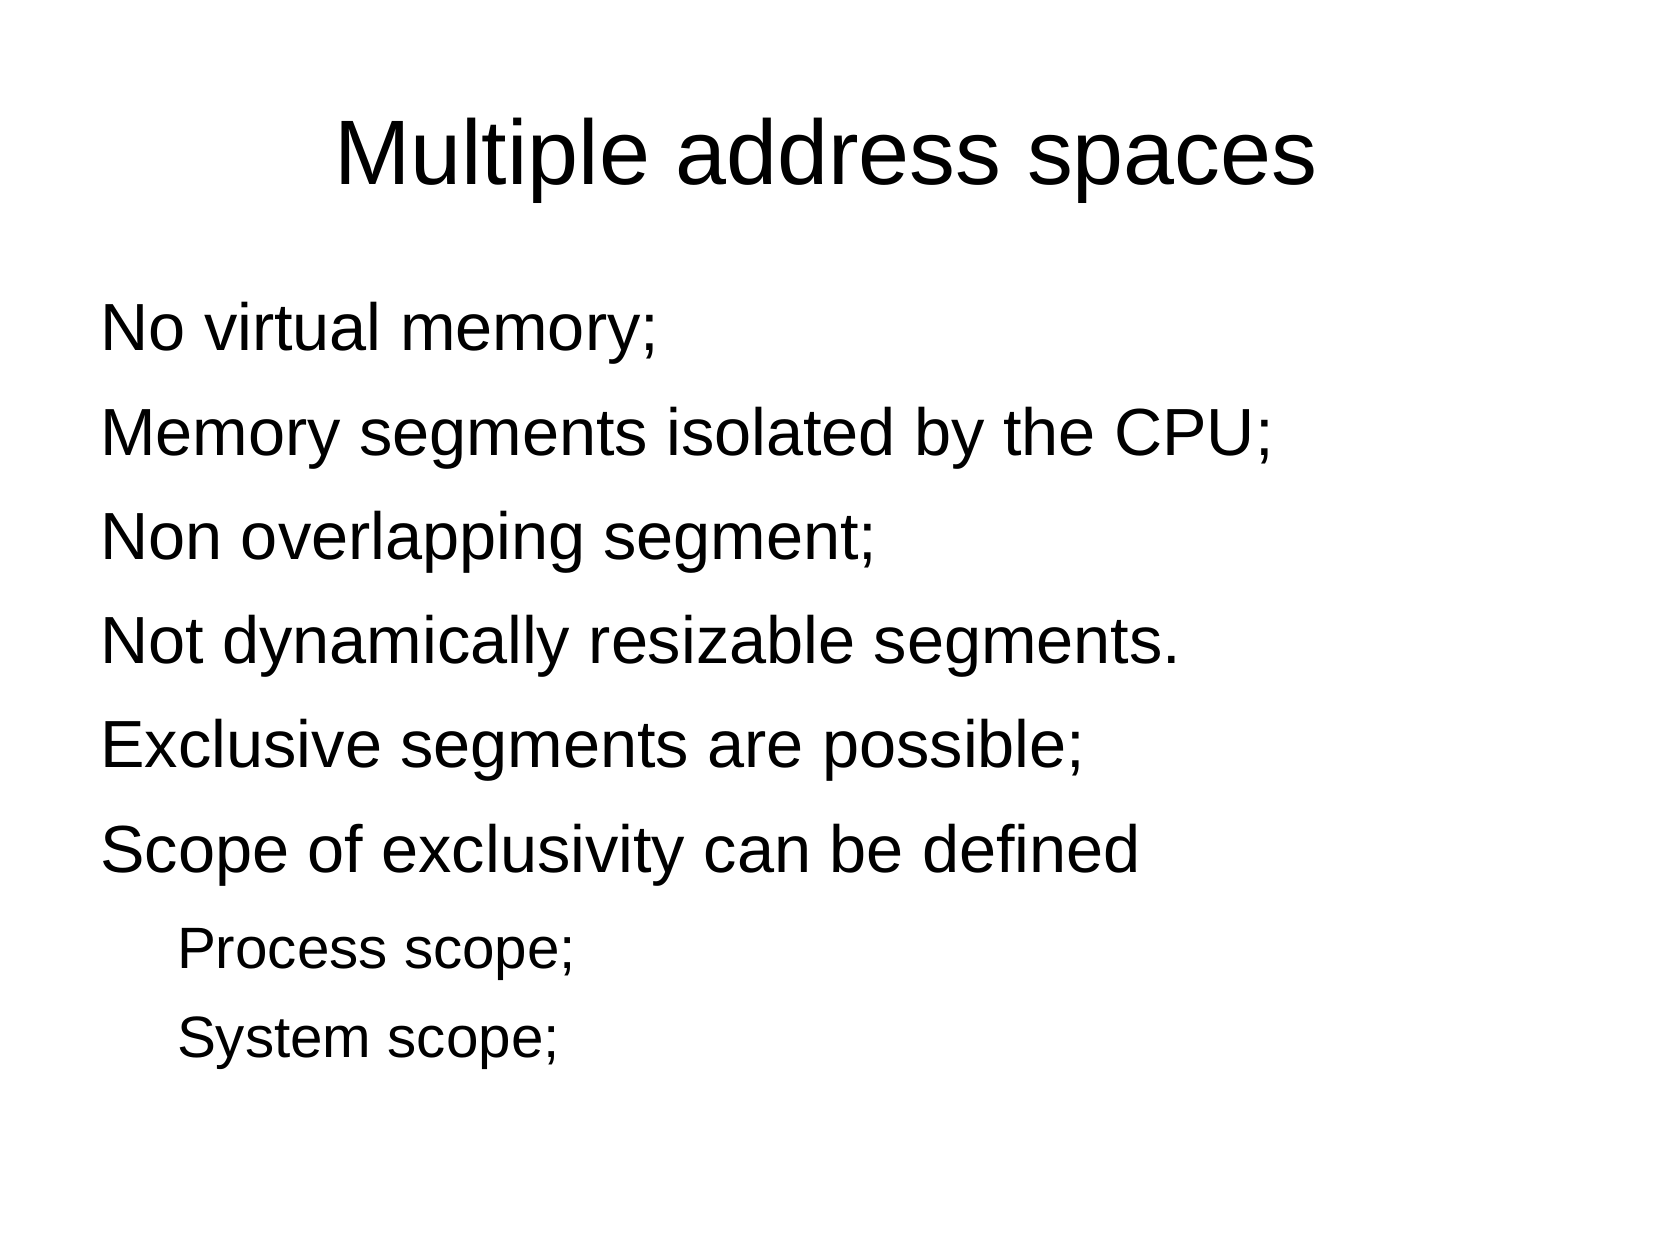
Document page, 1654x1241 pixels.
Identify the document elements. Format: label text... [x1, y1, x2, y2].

title Multiple address spaces [82, 56, 1571, 250]
list No virtual memory; Memory segments isolated by the CPU; Non overlapping segment; Not dynamically resizable segments. Exclusive segments are possible; Scope of exclusivity can be defined Process scope; System scope; [82, 290, 1571, 1094]
